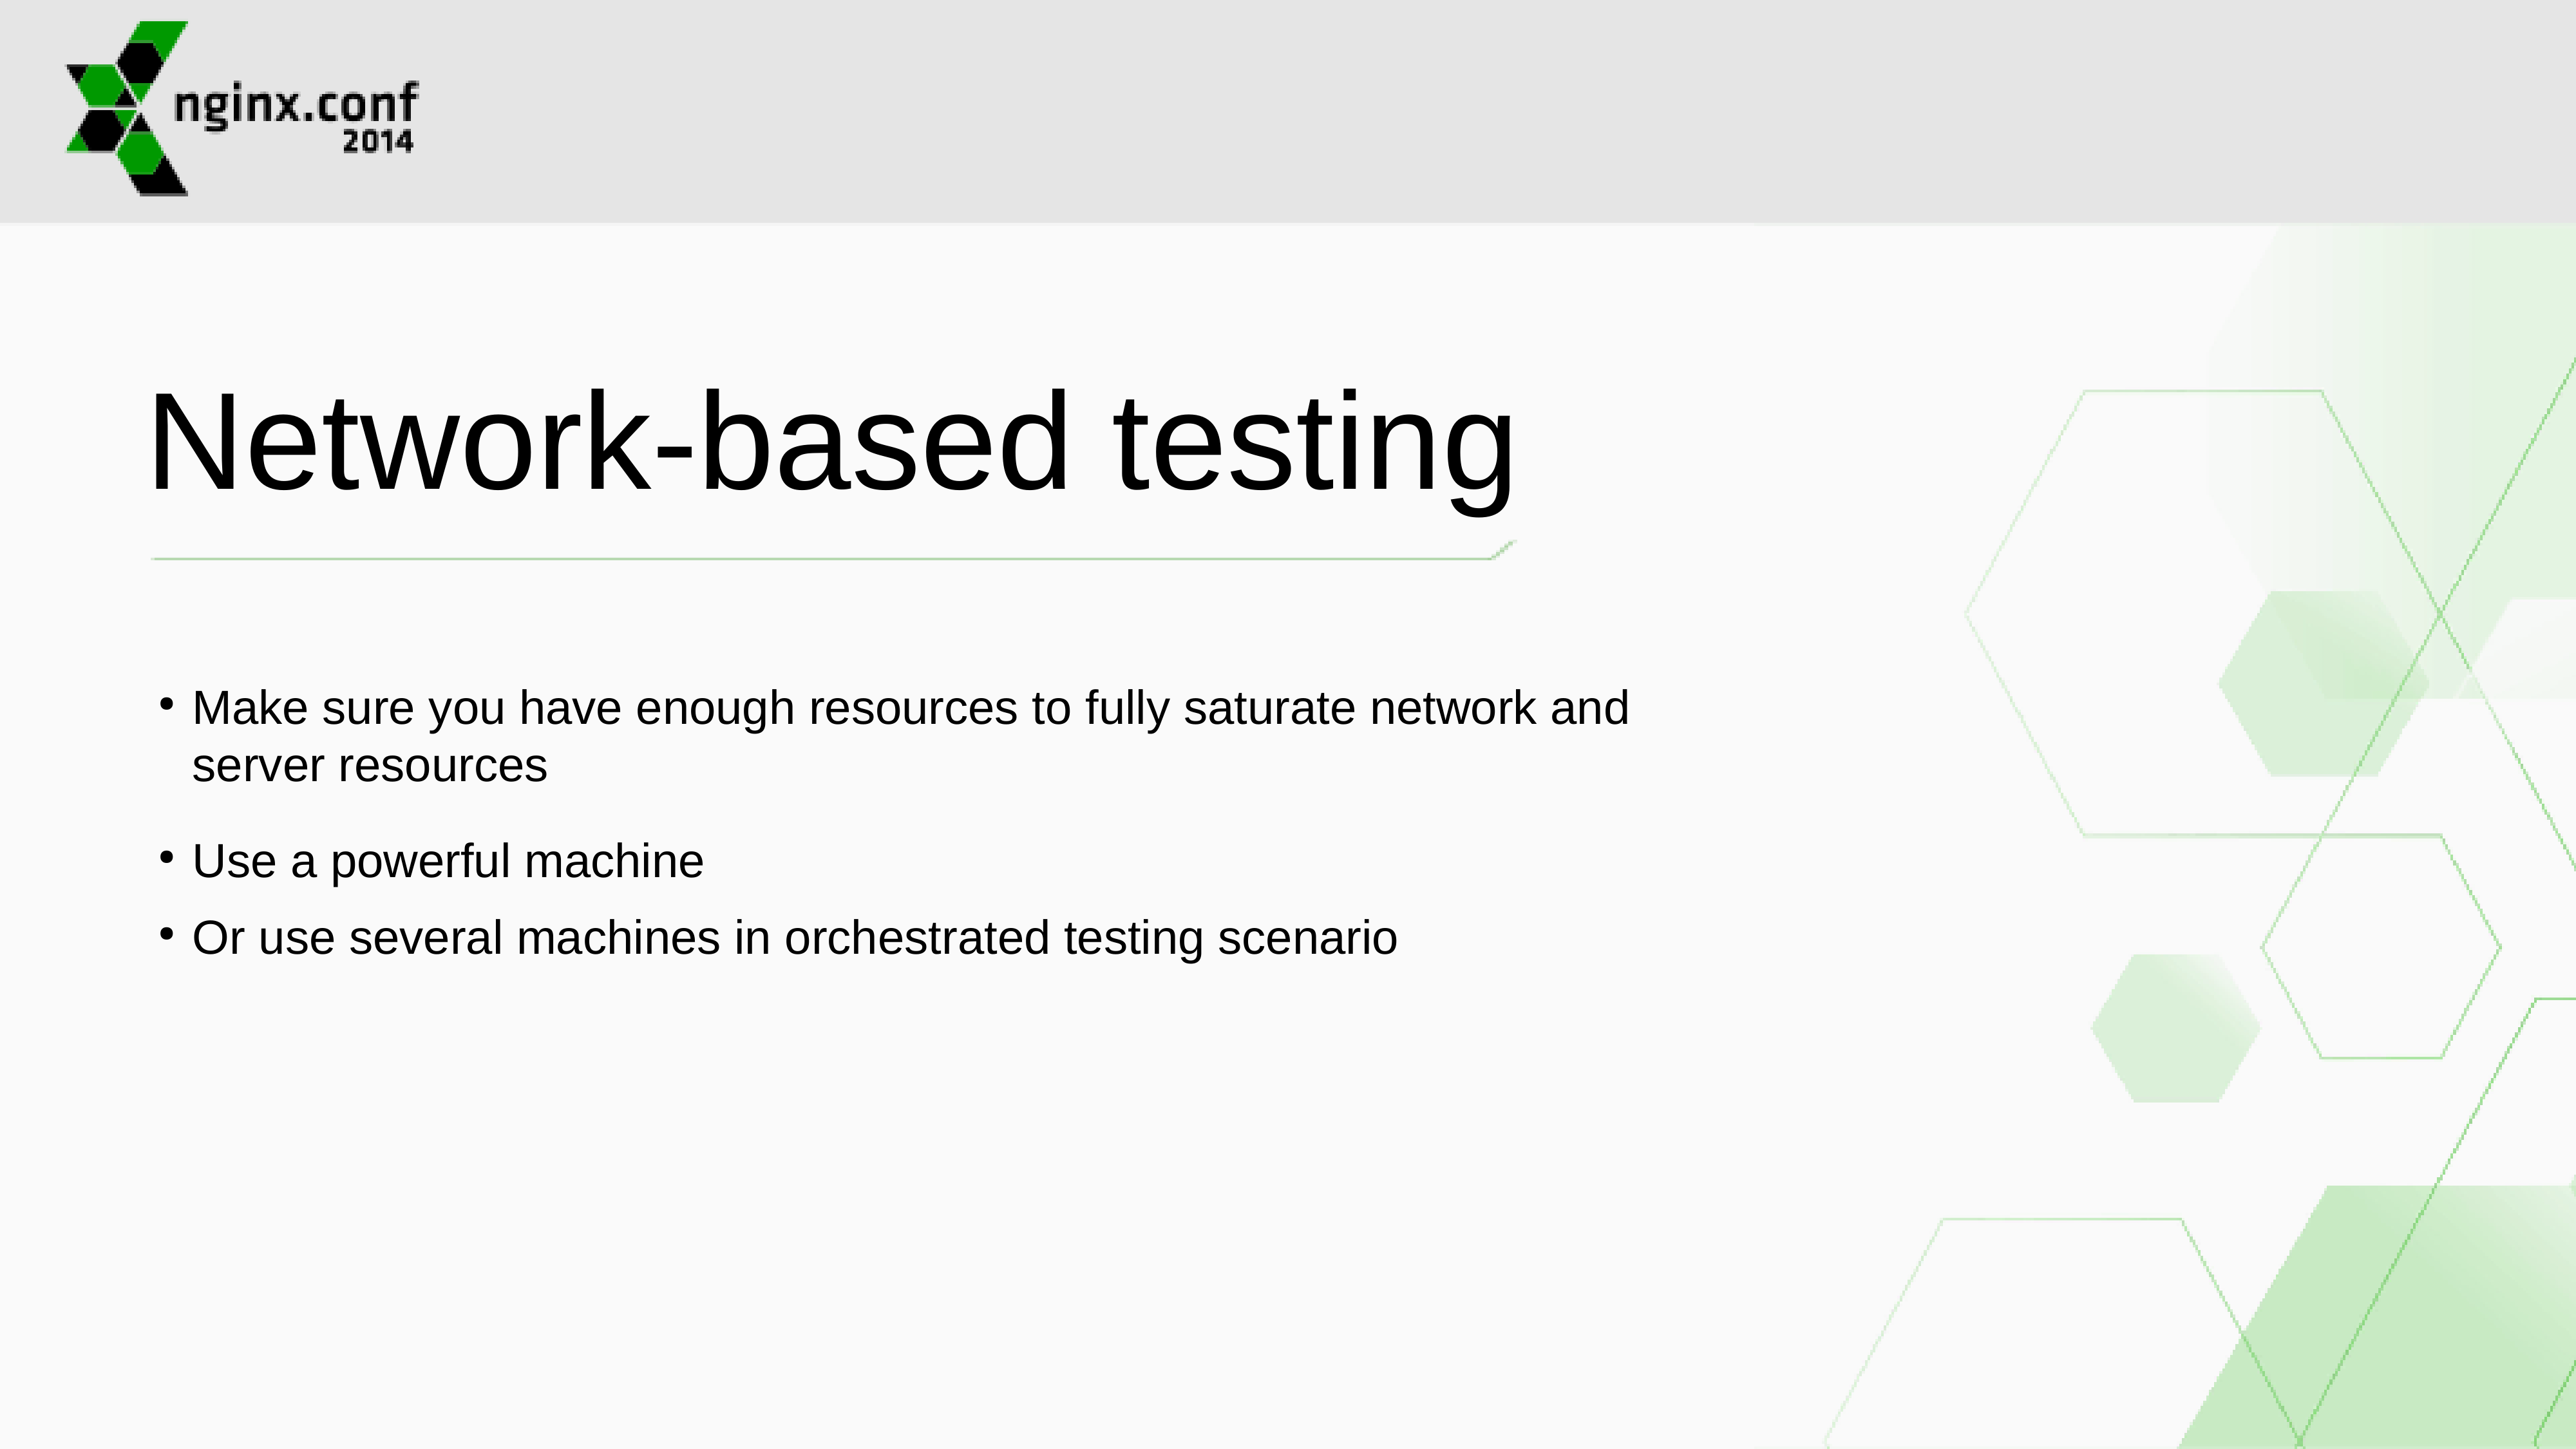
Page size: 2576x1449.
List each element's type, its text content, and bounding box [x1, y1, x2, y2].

list Make sure you have enough resources to fully saturate network and server resources Use a powerful machine Or use several machines in orchestrated testing scenario [146, 676, 1659, 1068]
title Network-based testing [145, 350, 1700, 584]
picture [0, 0, 2576, 1449]
